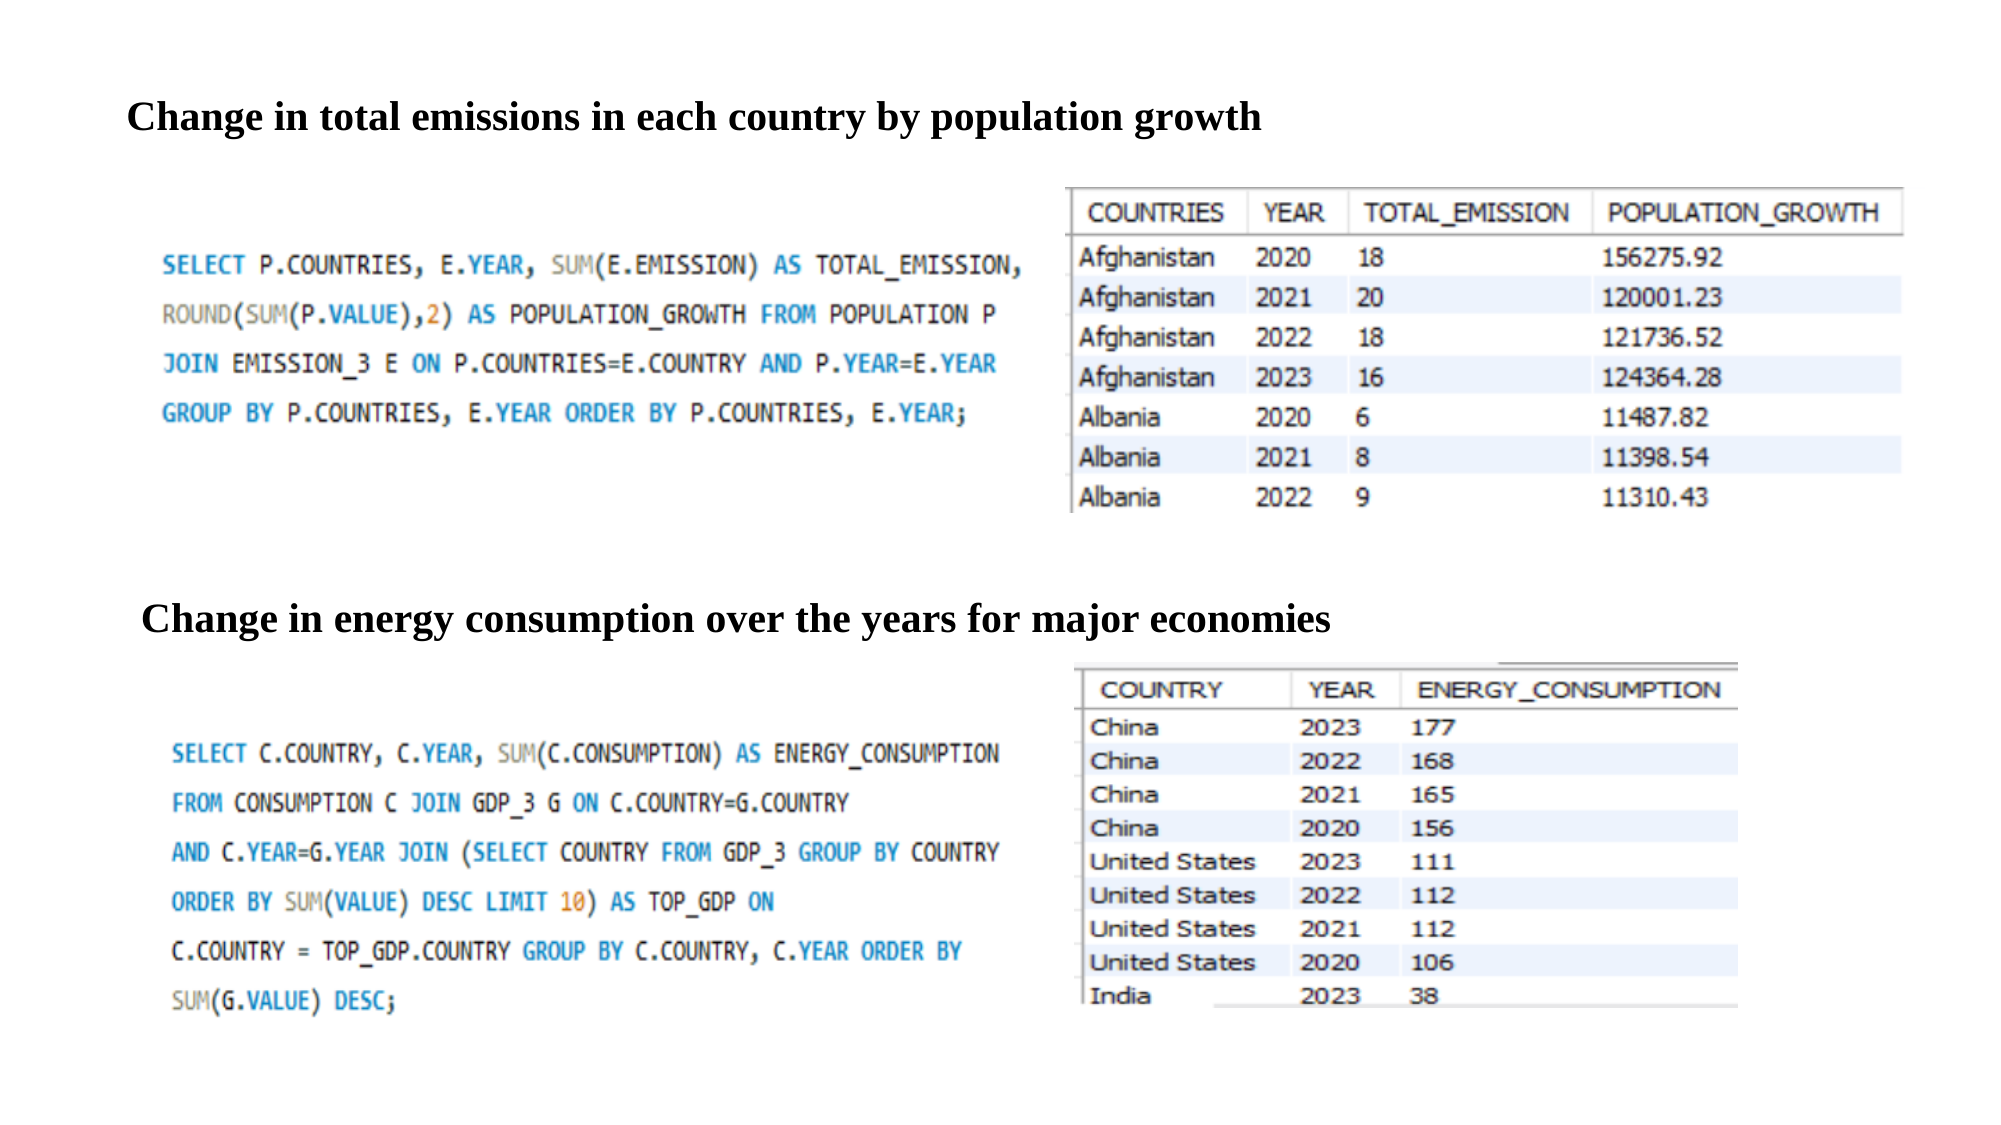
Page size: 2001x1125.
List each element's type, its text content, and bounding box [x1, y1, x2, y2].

title Change in total emissions in each country by population growth [66, 57, 1820, 140]
picture [1074, 662, 1738, 1008]
picture [1065, 187, 1925, 513]
picture [150, 234, 1063, 475]
picture [162, 724, 1063, 1022]
text_box Change in energy consumption over the years for major economies [138, 576, 1687, 637]
